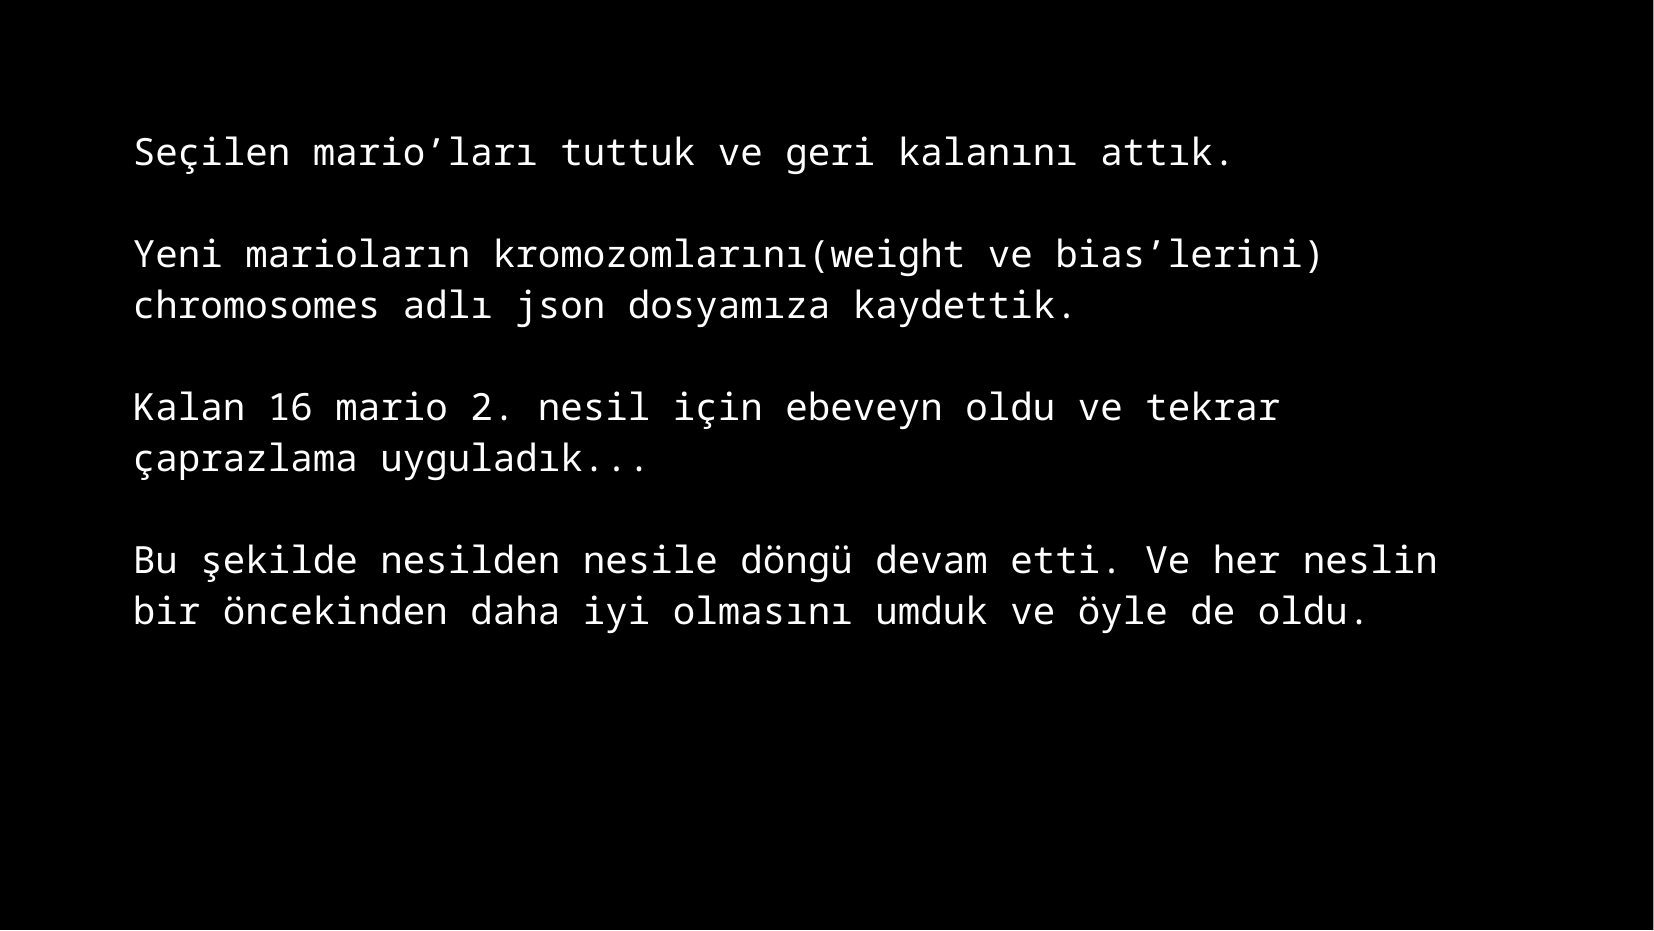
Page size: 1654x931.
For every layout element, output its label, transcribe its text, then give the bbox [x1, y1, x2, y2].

text_box Seçilen mario’ları tuttuk ve geri kalanını attık. Yeni marioların kromozomlarını(weight ve bias’lerini) chromosomes adlı json dosyamıza kaydettik. Kalan 16 mario 2. nesil için ebeveyn oldu ve tekrar çaprazlama uyguladık... Bu şekilde nesilden nesile döngü devam etti. Ve her neslin bir öncekinden daha iyi olmasını umduk ve öyle de oldu. [118, 118, 1536, 827]
